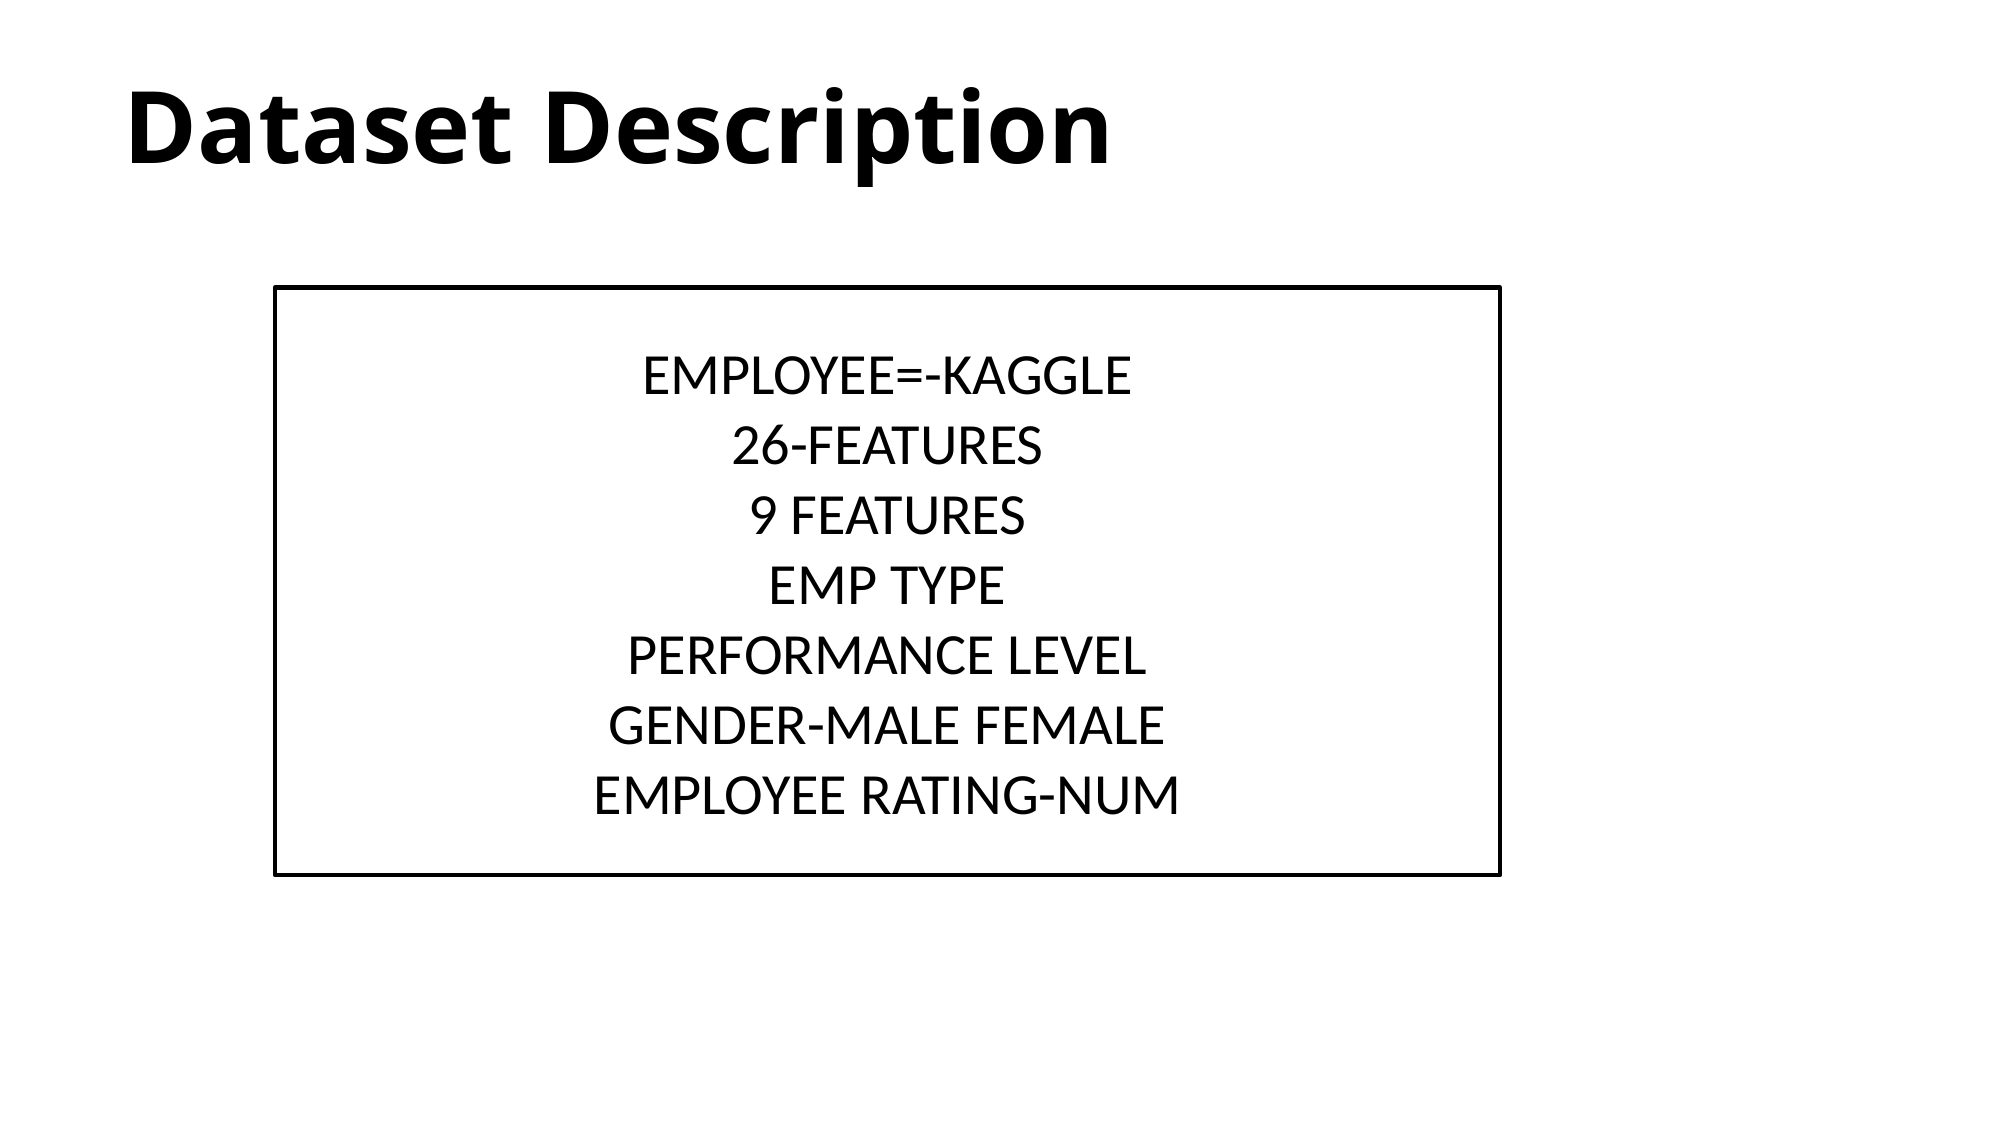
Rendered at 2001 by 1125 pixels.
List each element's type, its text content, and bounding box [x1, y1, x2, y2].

text_box EMPLOYEE=-KAGGLE 26-FEATURES 9 FEATURES EMP TYPE PERFORMANCE LEVEL GENDER-MALE FEMALE EMPLOYEE RATING-NUM [275, 287, 1500, 875]
title Dataset Description [123, 63, 1877, 188]
